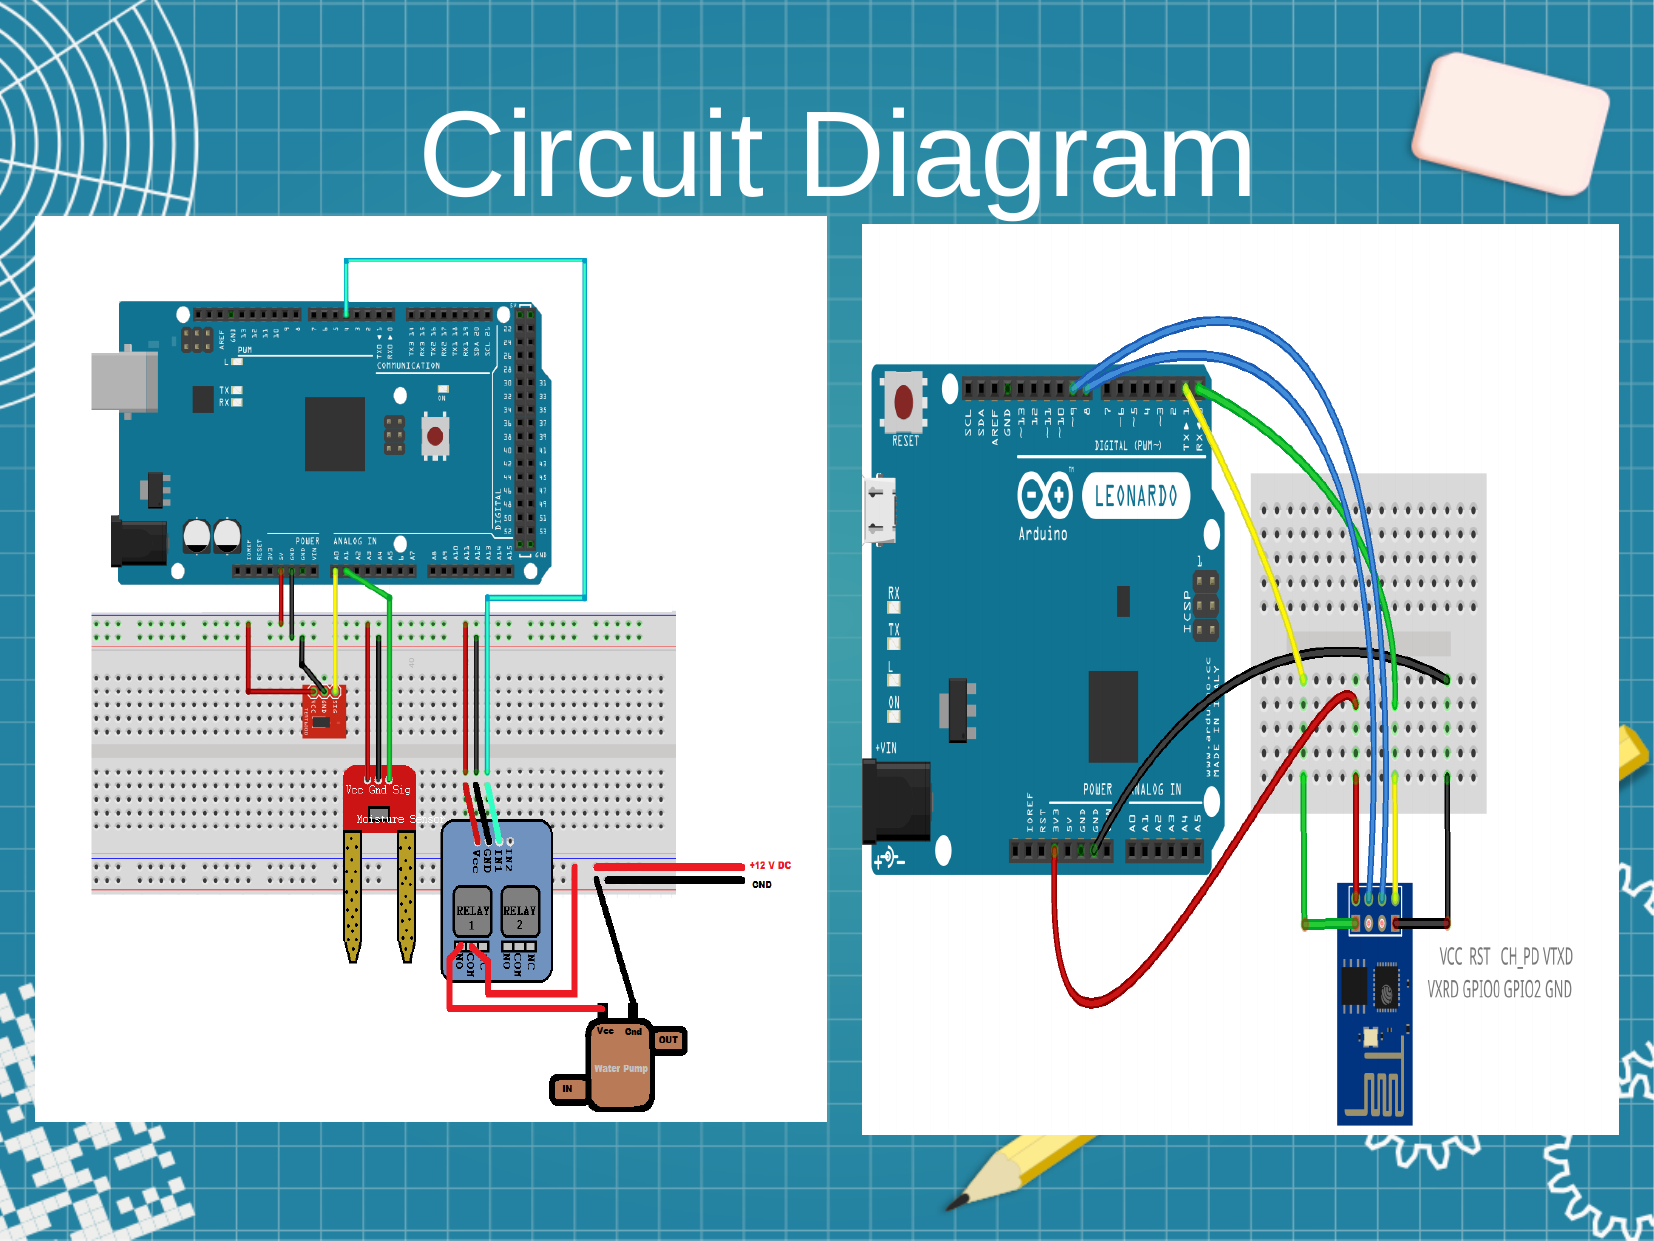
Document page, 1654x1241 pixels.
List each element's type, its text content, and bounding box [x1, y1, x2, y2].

picture [0, 0, 1654, 1241]
title Circuit Diagram [94, 70, 1583, 237]
